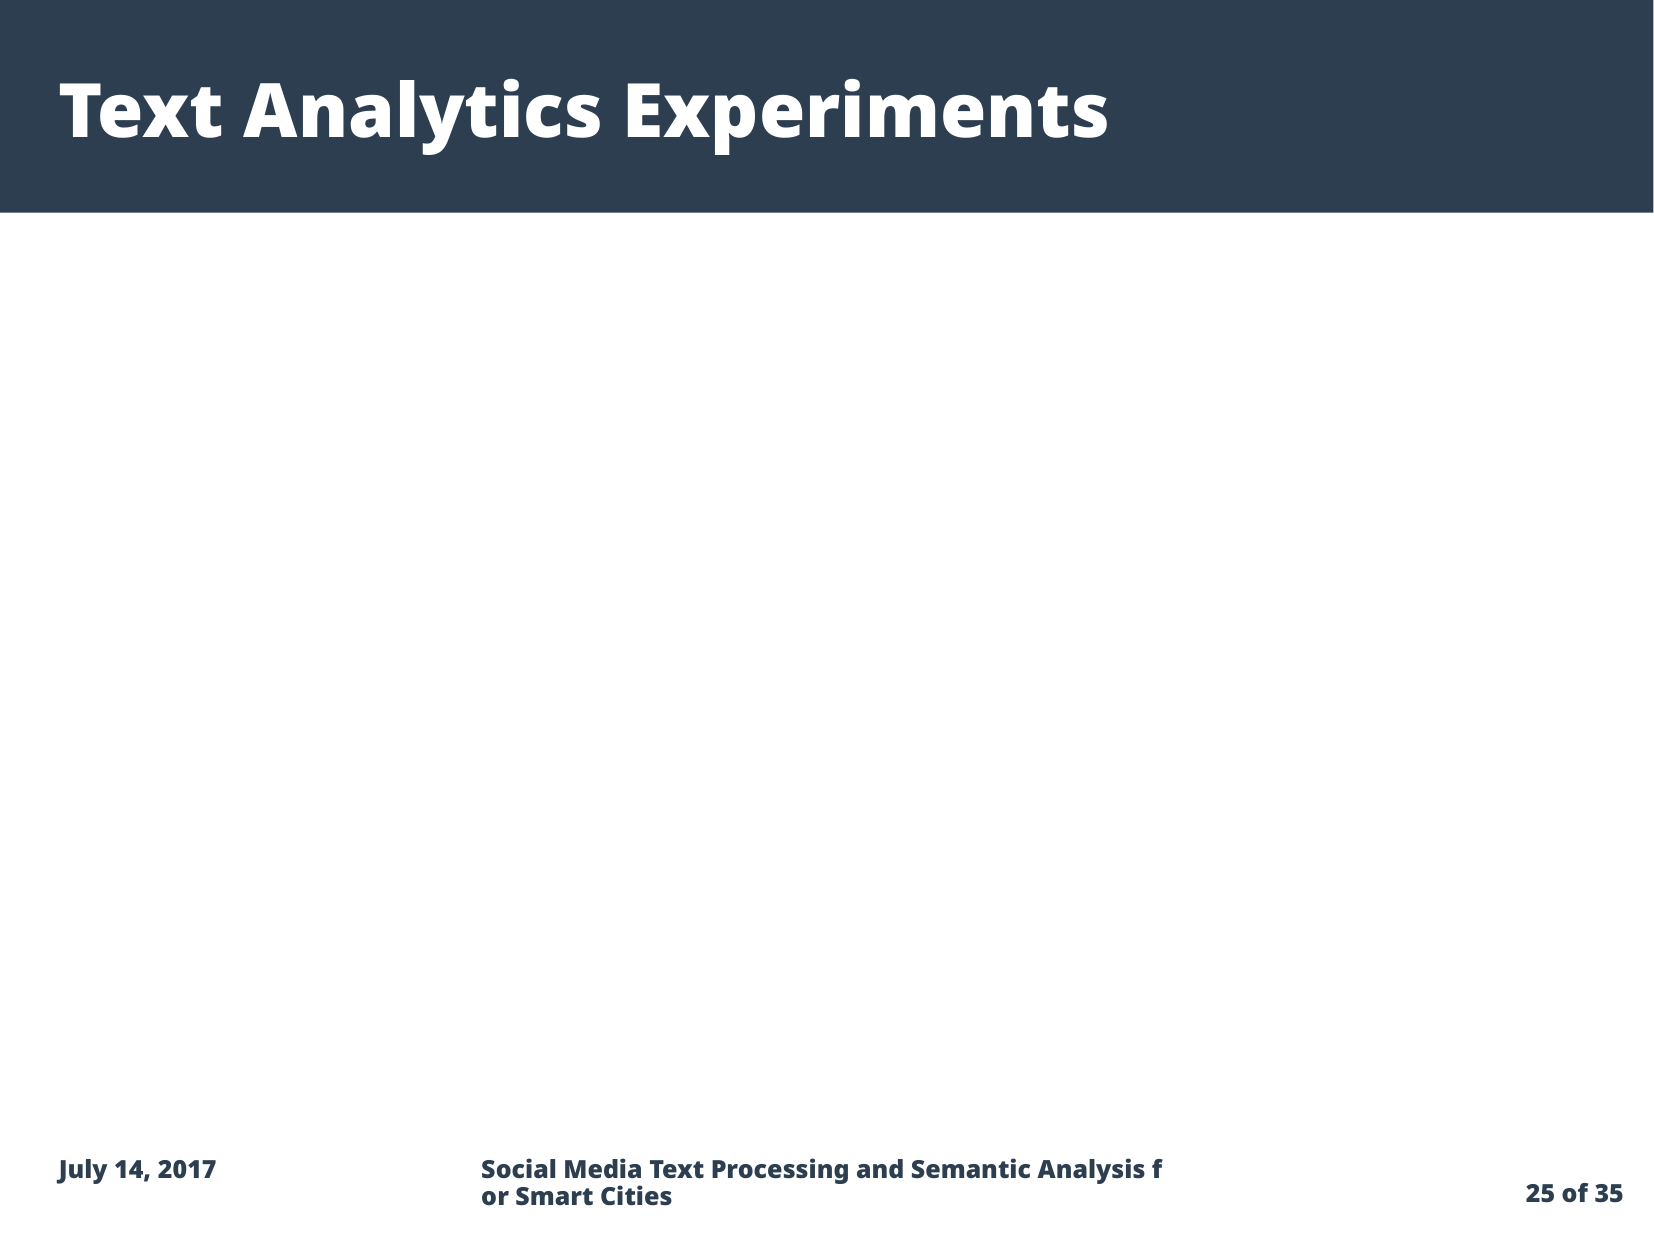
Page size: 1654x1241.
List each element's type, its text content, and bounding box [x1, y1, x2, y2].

title Text Analytics Experiments [59, 29, 1595, 187]
